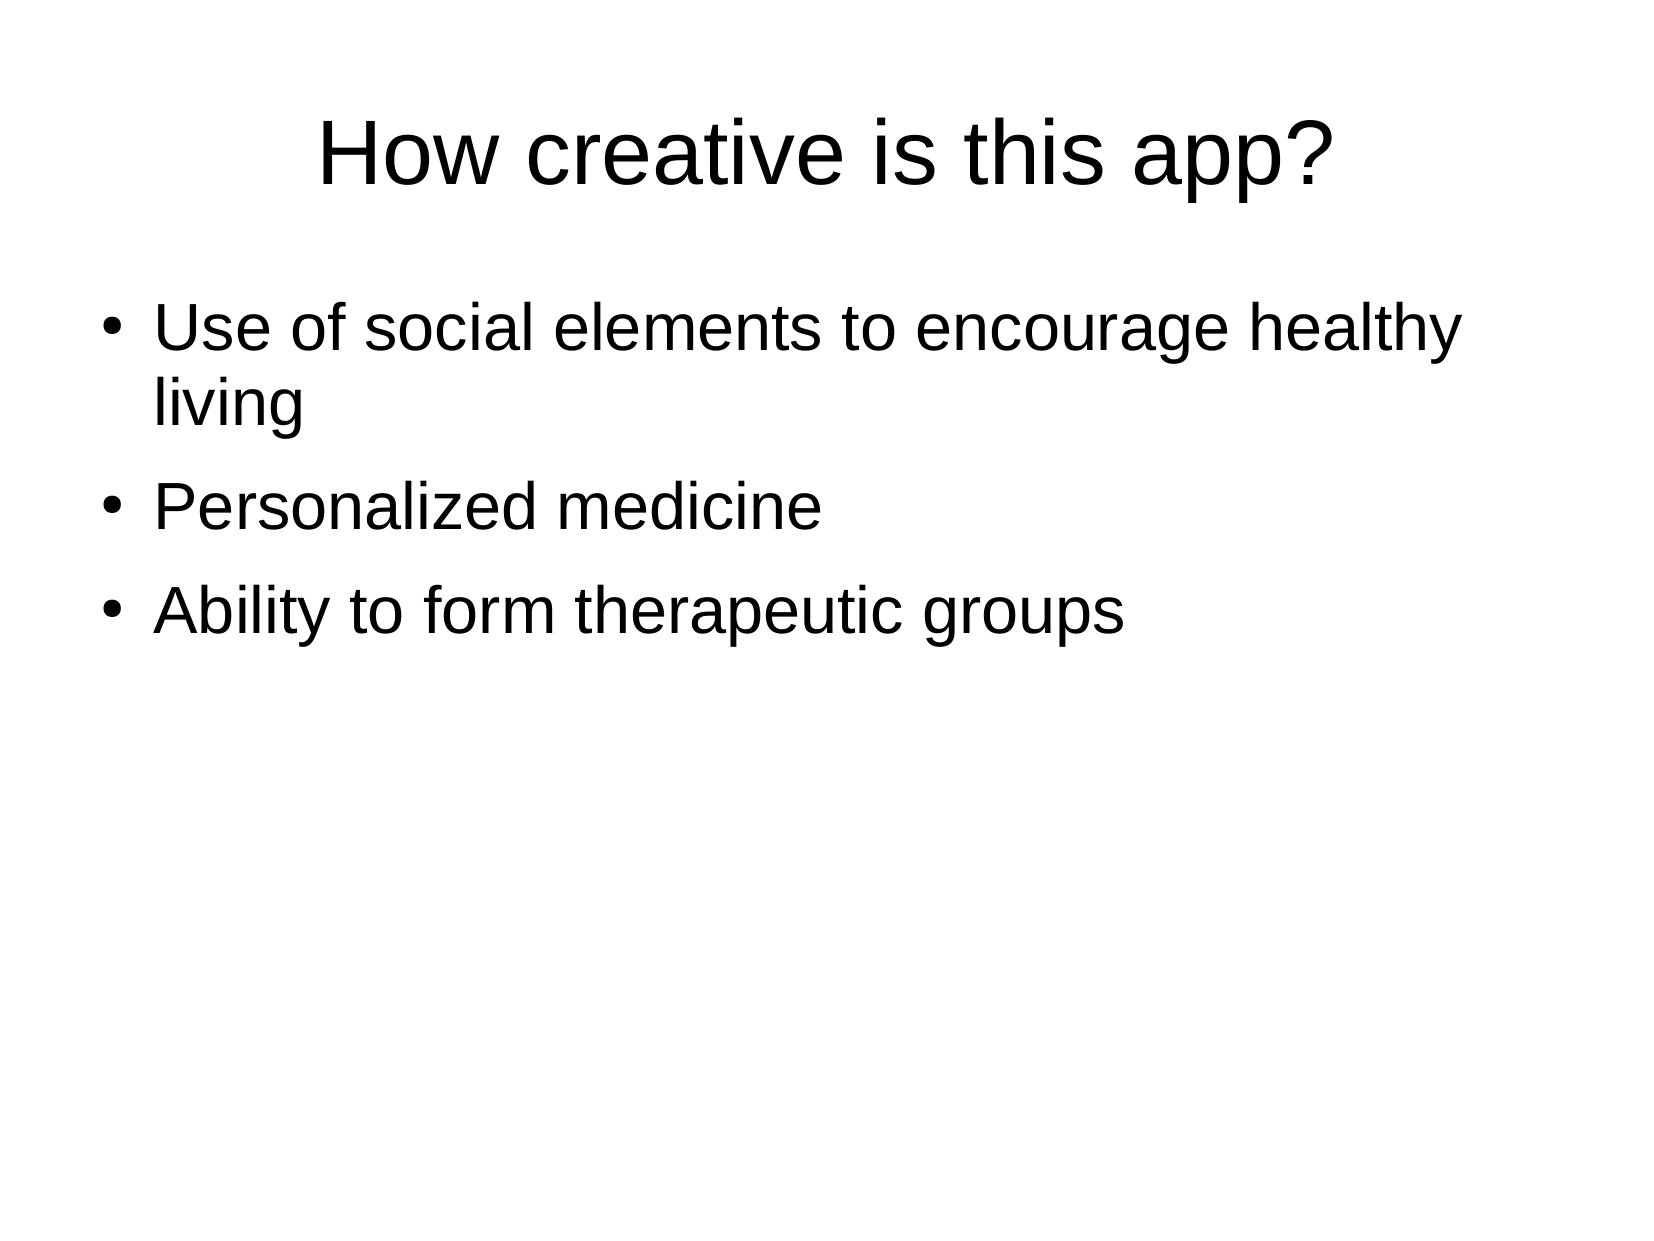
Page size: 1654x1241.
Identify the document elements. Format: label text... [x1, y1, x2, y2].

title How creative is this app? [82, 49, 1571, 257]
list Use of social elements to encourage healthy living Personalized medicine Ability to form therapeutic groups [82, 290, 1571, 1010]
